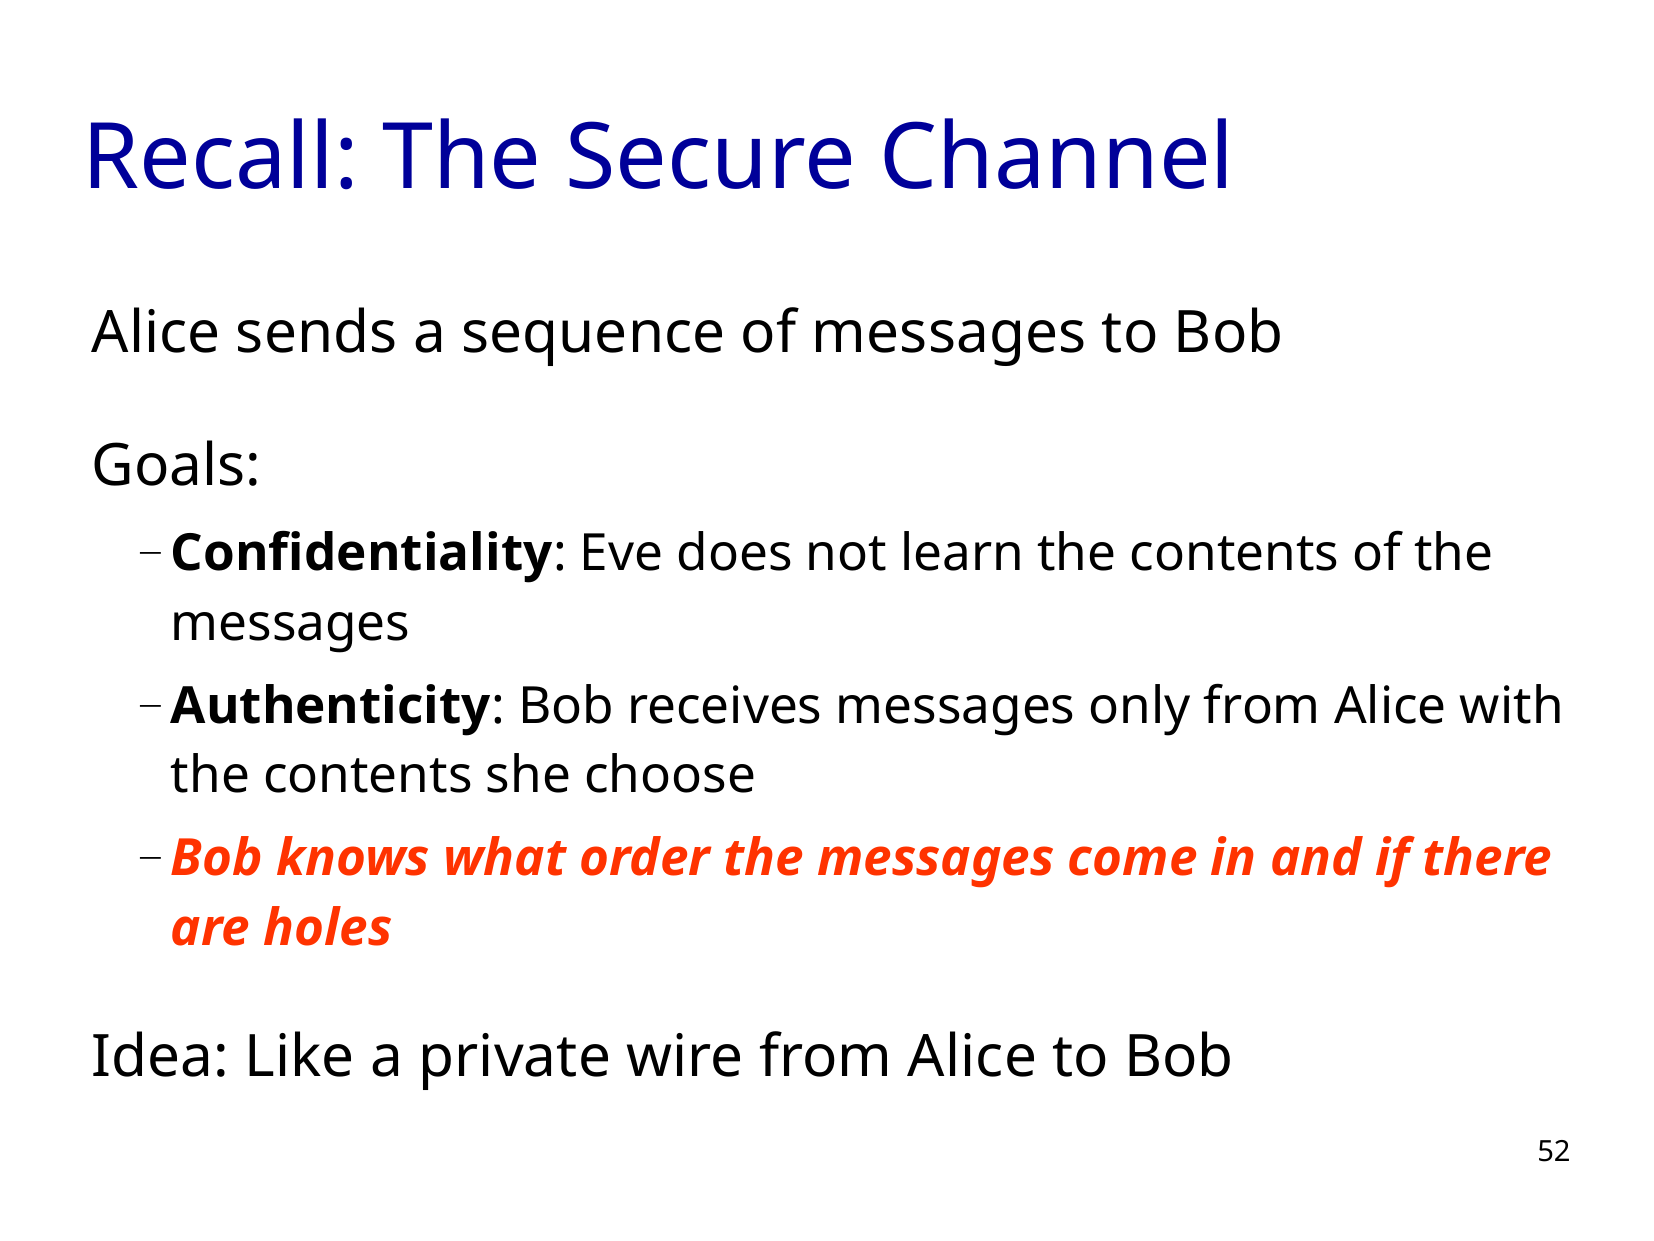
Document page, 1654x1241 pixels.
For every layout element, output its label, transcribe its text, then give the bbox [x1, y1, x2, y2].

list Alice sends a sequence of messages to Bob Goals: Confidentiality: Eve does not learn the contents of the messages Authenticity: Bob receives messages only from Alice with the contents she choose Bob knows what order the messages come in and if there are holes Idea: Like a private wire from Alice to Bob [60, 290, 1571, 1096]
title Recall: The Secure Channel [82, 49, 1571, 257]
